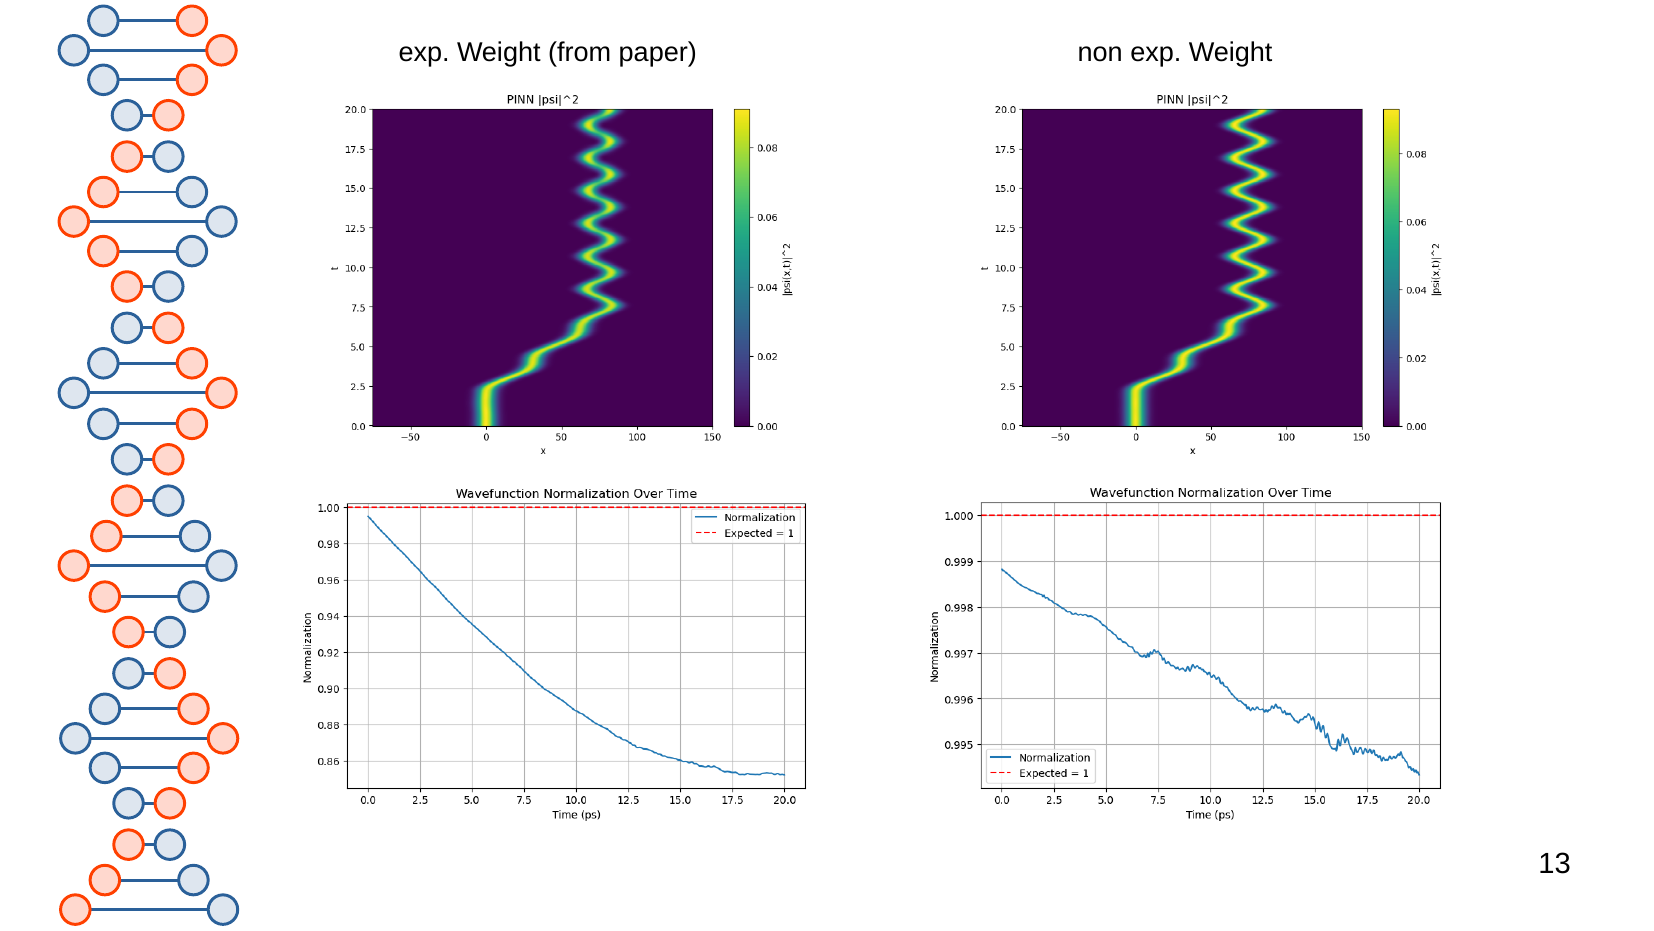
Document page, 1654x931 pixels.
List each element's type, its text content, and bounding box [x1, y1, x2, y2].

picture [974, 88, 1447, 462]
picture [324, 88, 798, 462]
text_box exp. Weight (from paper) [383, 29, 739, 75]
picture [922, 480, 1447, 827]
picture [295, 481, 812, 827]
text_box non exp. Weight [1062, 29, 1300, 75]
